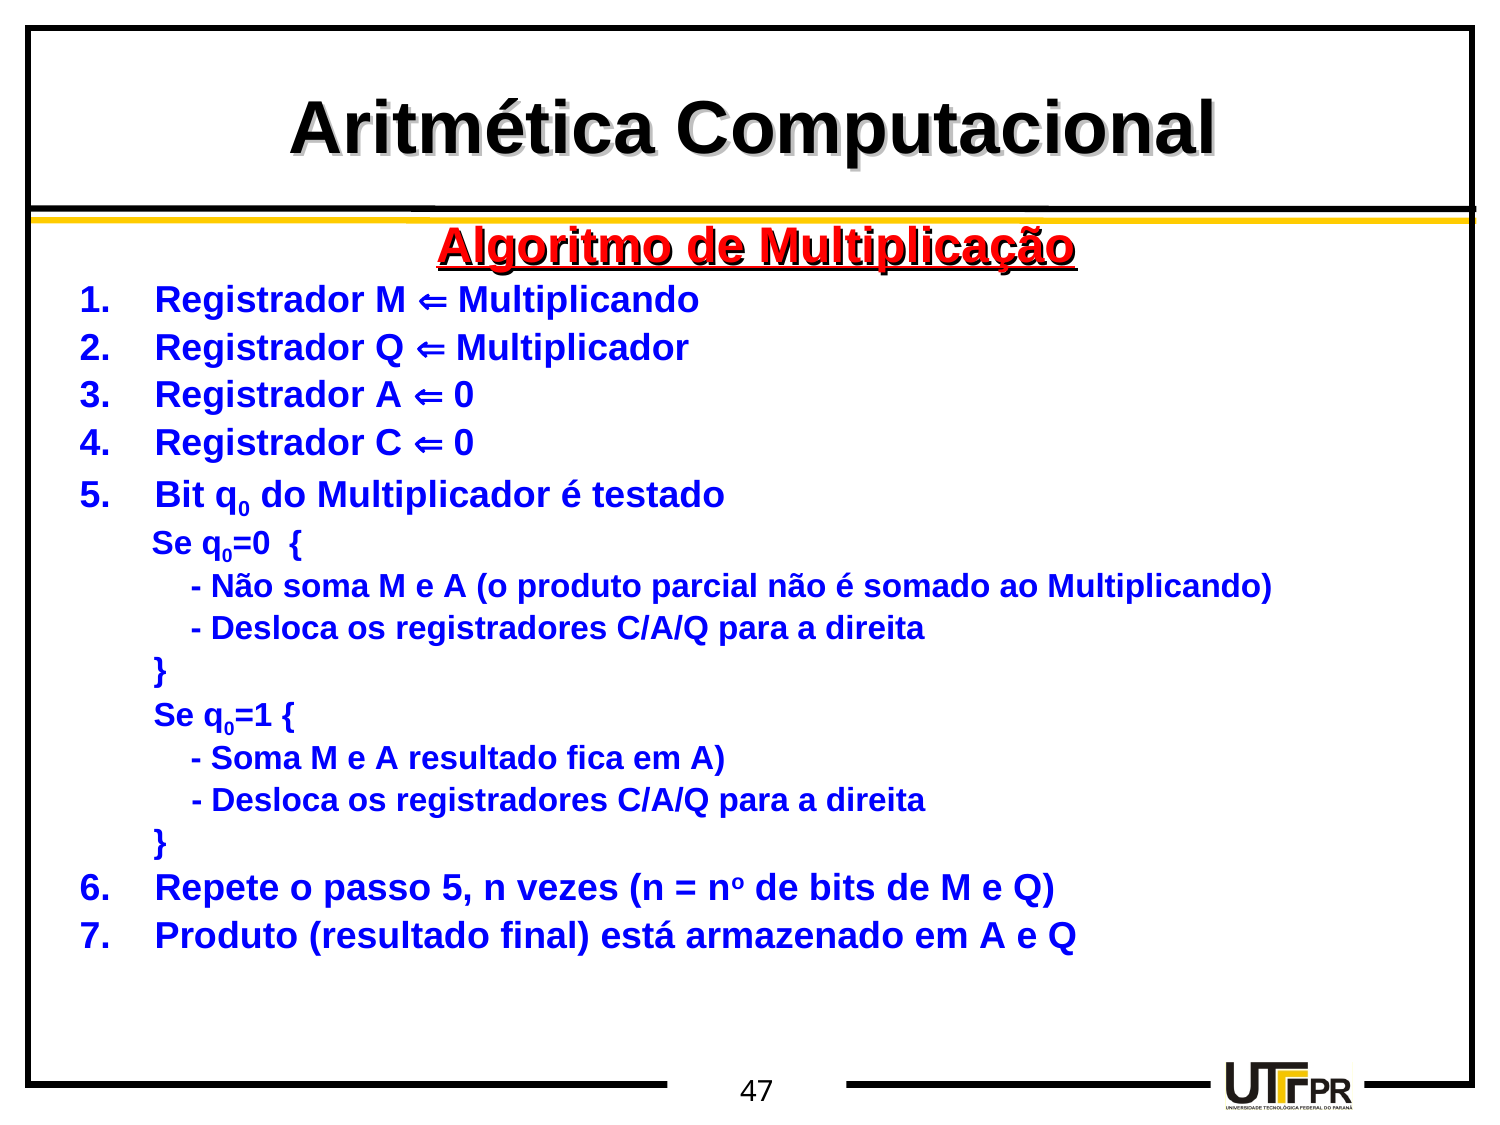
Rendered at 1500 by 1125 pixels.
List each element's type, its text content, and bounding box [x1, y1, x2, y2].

list Algoritmo de Multiplicação Registrador M  Multiplicando Registrador Q  Multiplicador Registrador A  0 Registrador C  0 Bit q0 do Multiplicador é testado Se q0=0 { - Não soma M e A (o produto parcial não é somado ao Multiplicando) - Desloca os registradores C/A/Q para a direita } Se q0=1 { - Soma M e A resultado fica em A) - Desloca os registradores C/A/Q para a direita } Repete o passo 5, n vezes (n = no de bits de M e Q) Produto (resultado final) está armazenado em A e Q [64, 220, 1447, 1059]
picture [1225, 1062, 1353, 1110]
title Aritmética Computacional [29, 85, 1477, 180]
